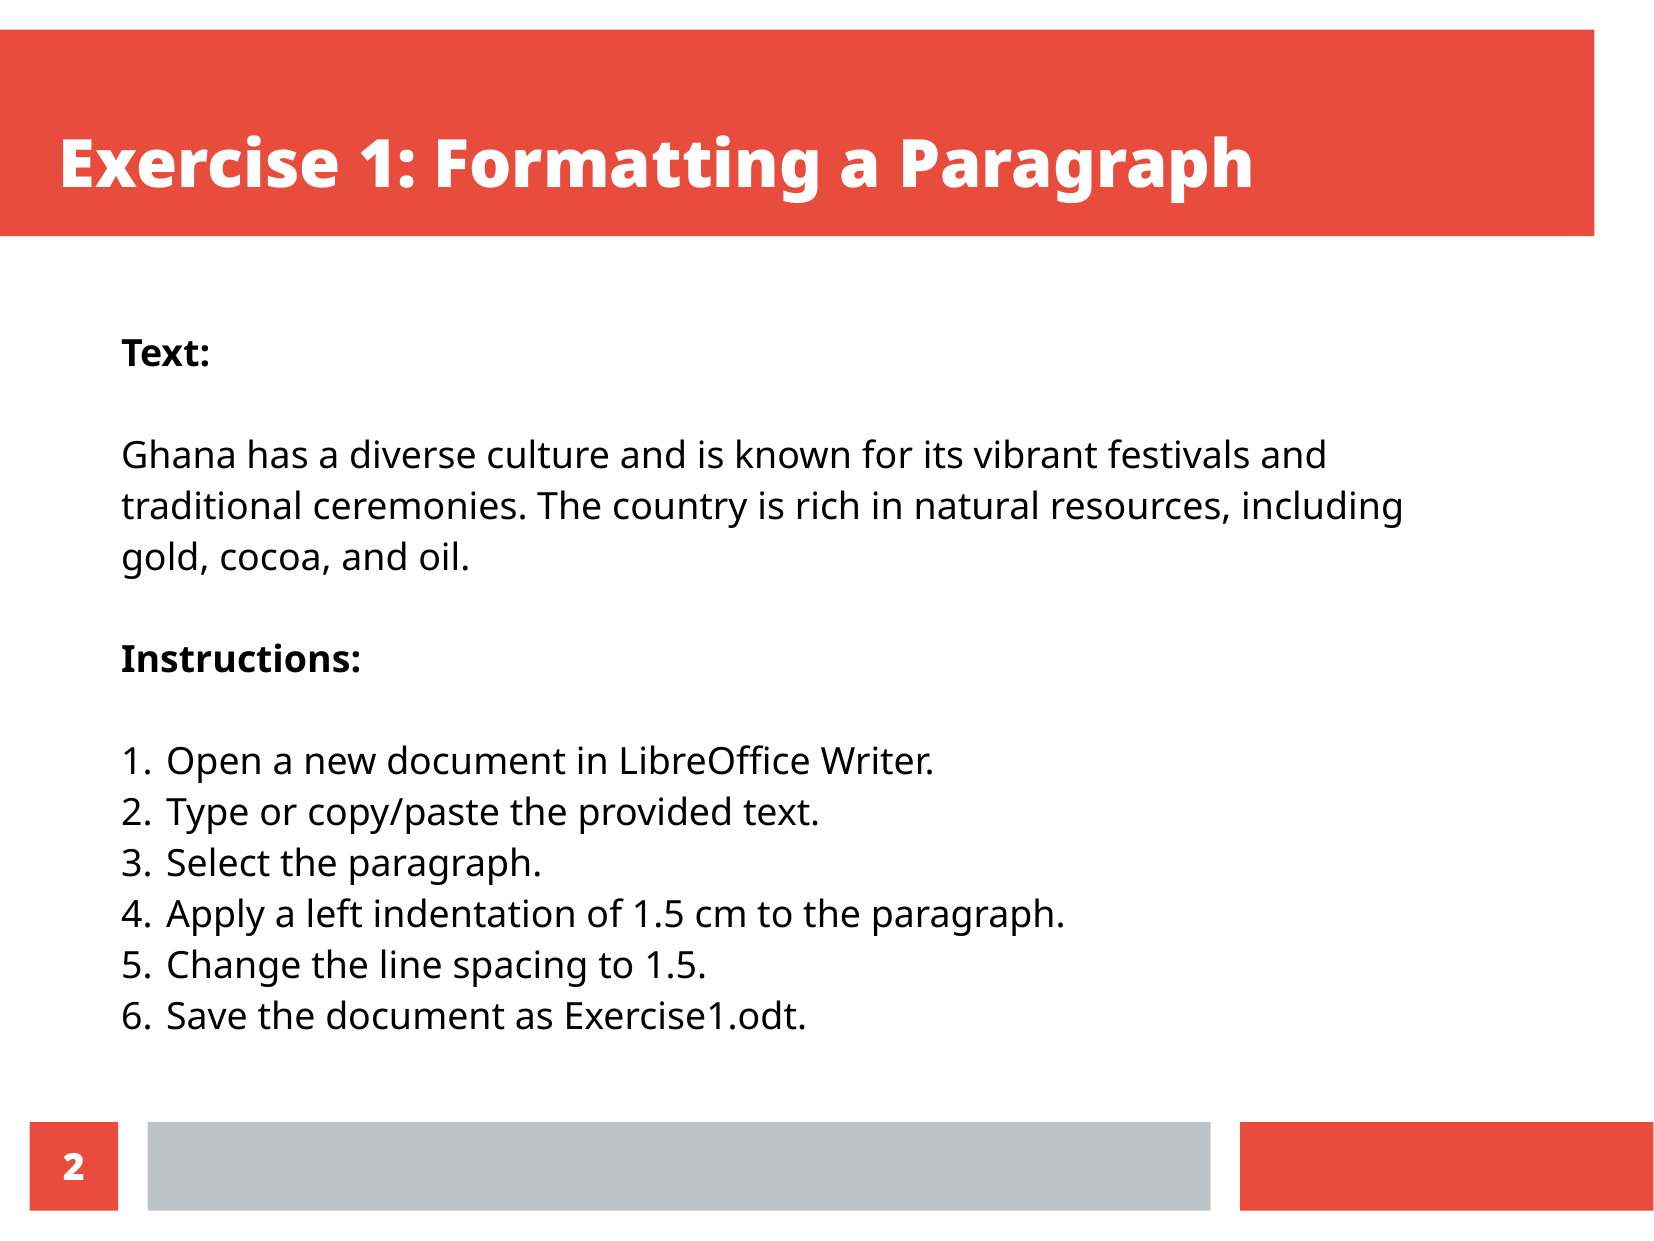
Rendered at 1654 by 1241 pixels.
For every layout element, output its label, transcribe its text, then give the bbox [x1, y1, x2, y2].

title Exercise 1: Formatting a Paragraph [59, 59, 1595, 207]
text_box Text: Ghana has a diverse culture and is known for its vibrant festivals and traditional ceremonies. The country is rich in natural resources, including gold, cocoa, and oil. Instructions: Open a new document in LibreOffice Writer. Type or copy/paste the provided text. Select the paragraph. Apply a left indentation of 1.5 cm to the paragraph. Change the line spacing to 1.5. Save the document as Exercise1.odt. [106, 318, 1489, 944]
